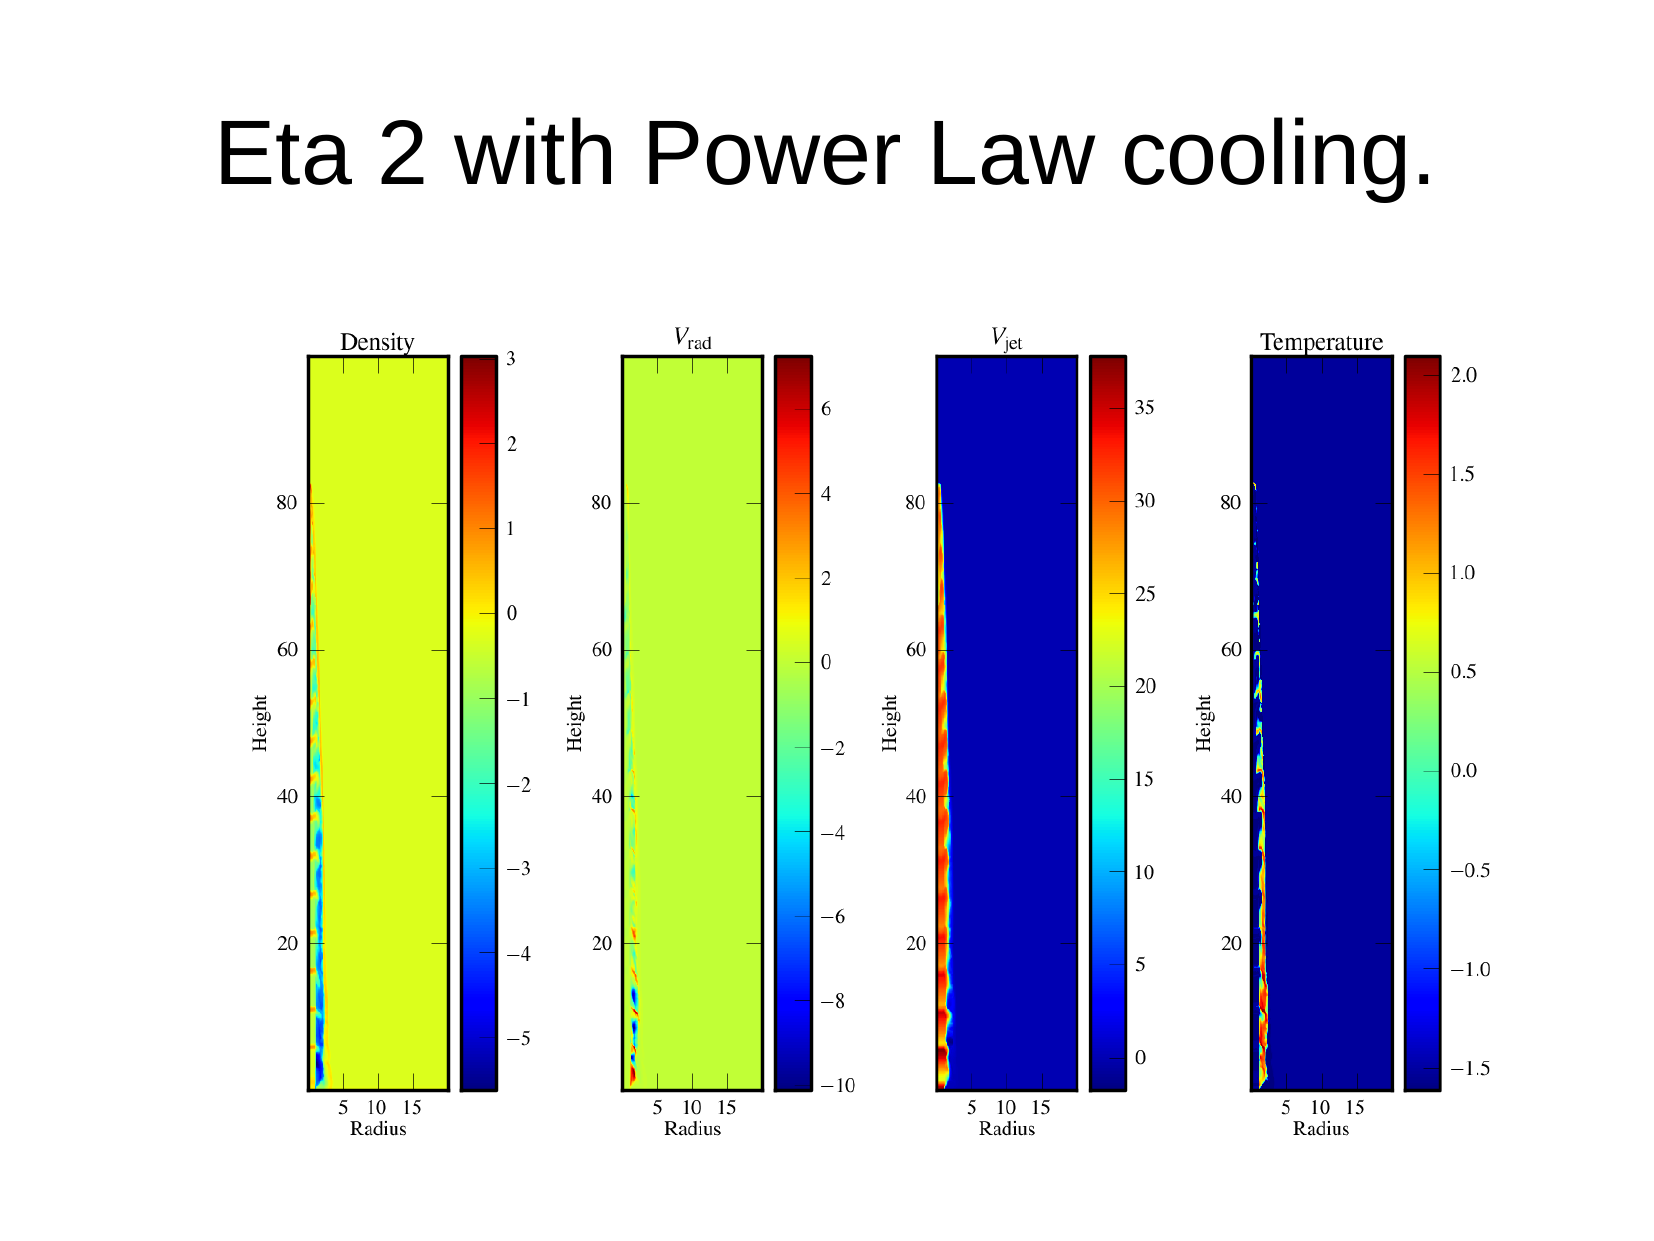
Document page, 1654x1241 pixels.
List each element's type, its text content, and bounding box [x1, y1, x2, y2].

title Eta 2 with Power Law cooling. [82, 49, 1571, 257]
picture [88, 265, 1595, 1182]
